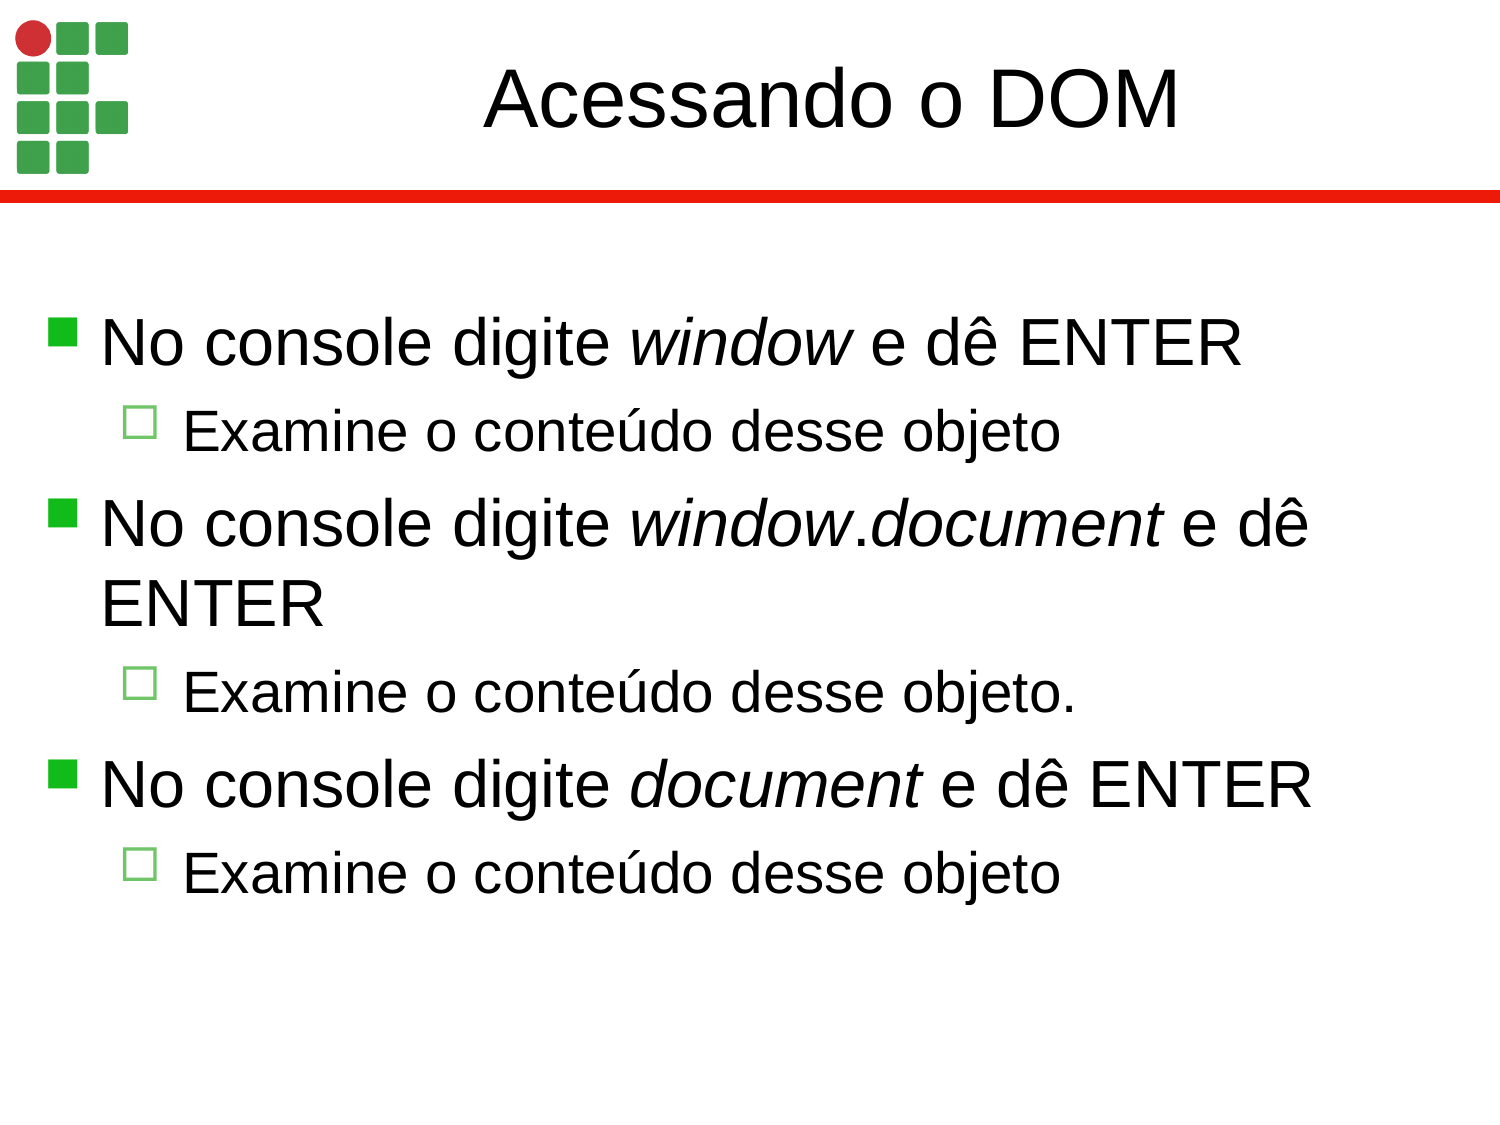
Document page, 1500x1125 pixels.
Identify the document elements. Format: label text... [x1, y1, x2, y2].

picture [14, 16, 130, 178]
title Acessando o DOM [165, 0, 1500, 202]
list No console digite window e dê ENTER Examine o conteúdo desse objeto No console digite window.document e dê ENTER Examine o conteúdo desse objeto. No console digite document e dê ENTER Examine o conteúdo desse objeto [29, 207, 1471, 1087]
